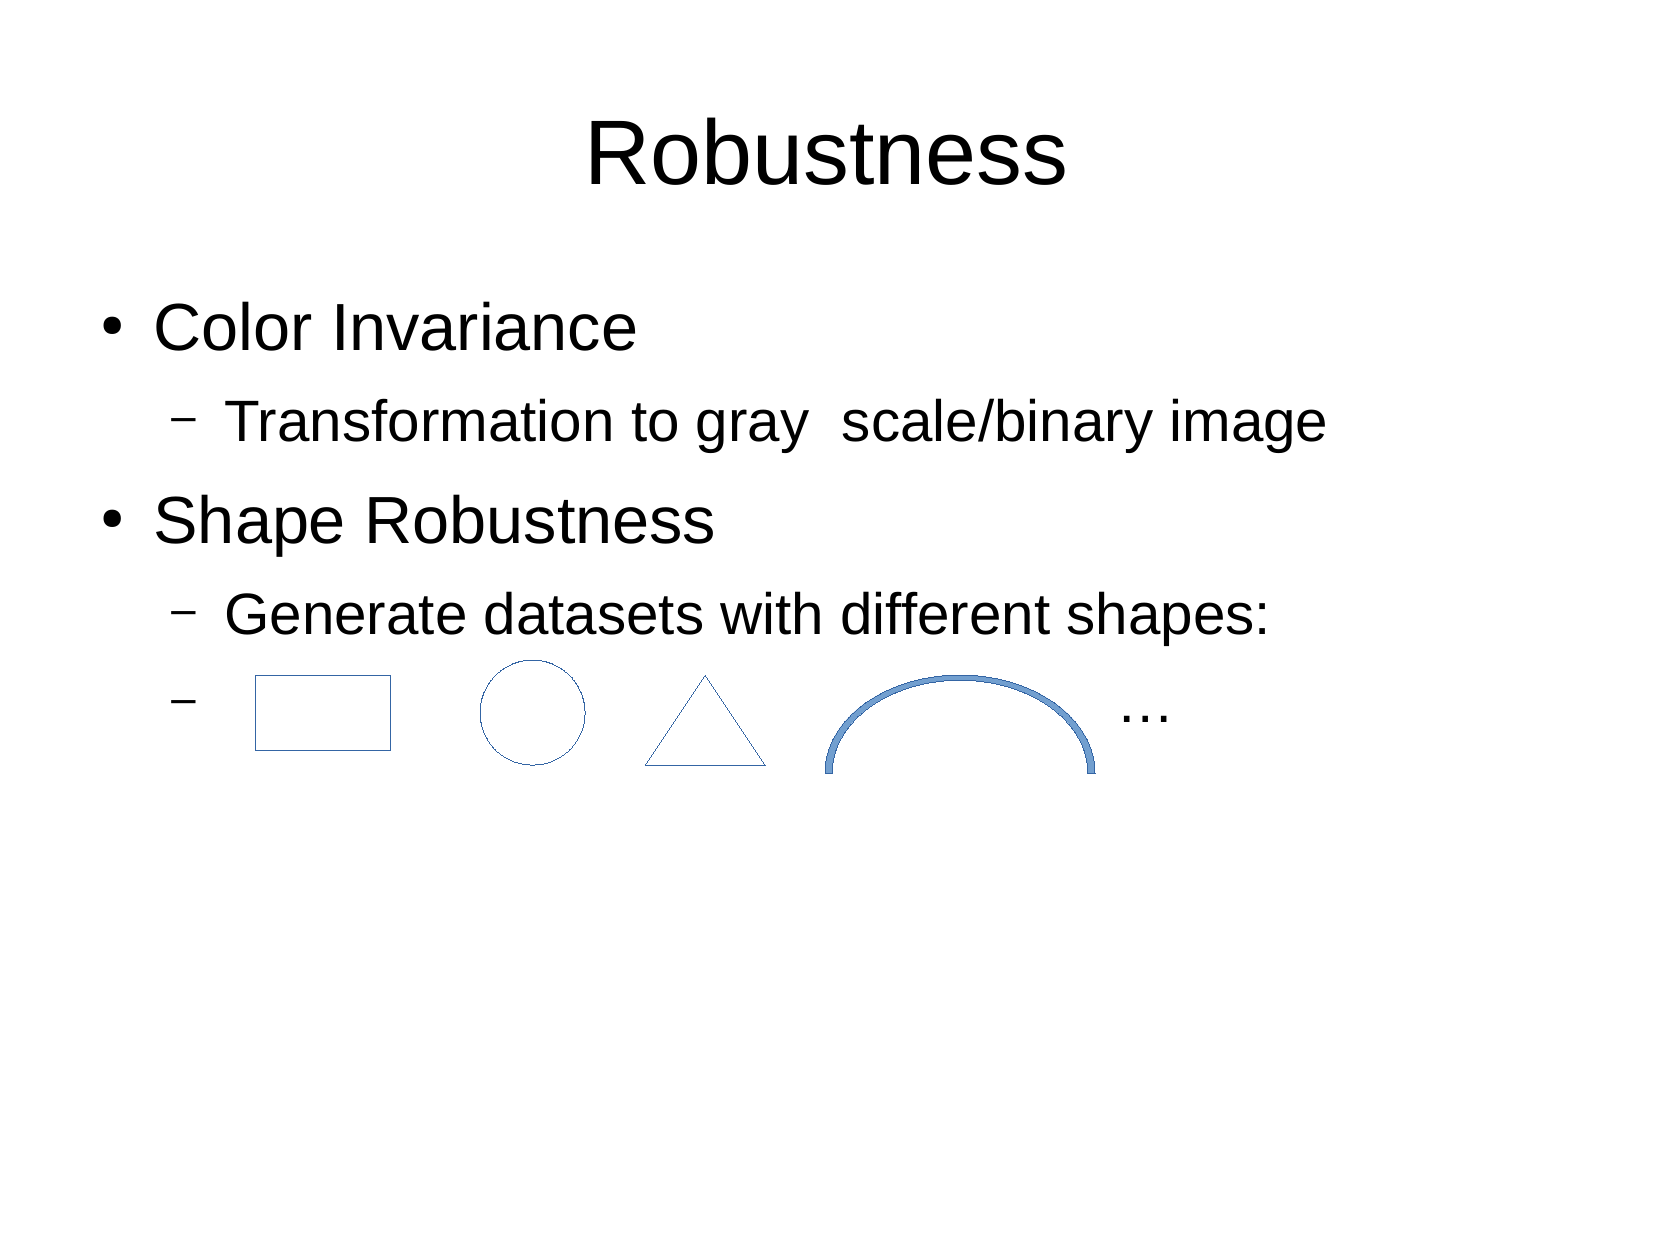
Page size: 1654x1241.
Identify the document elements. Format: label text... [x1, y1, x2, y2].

text_box [825, 675, 1096, 774]
list Color Invariance Transformation to gray scale/binary image Shape Robustness Generate datasets with different shapes: … [82, 290, 1571, 1010]
title Robustness [82, 49, 1571, 257]
